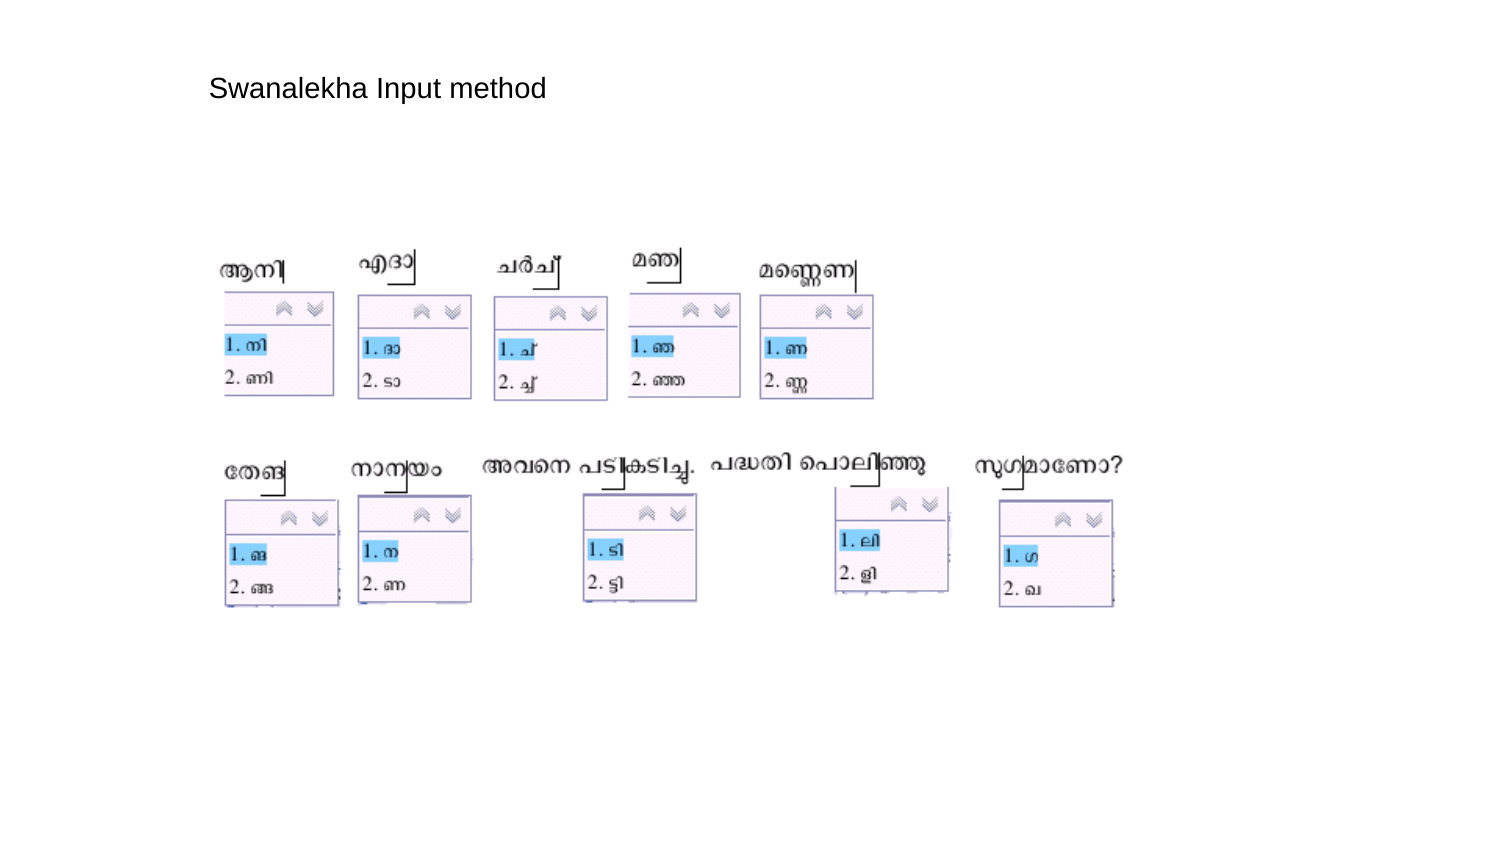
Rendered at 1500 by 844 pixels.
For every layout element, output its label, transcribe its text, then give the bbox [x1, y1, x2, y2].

text_box Swanalekha Input method [193, 53, 1147, 168]
picture [214, 226, 1301, 689]
